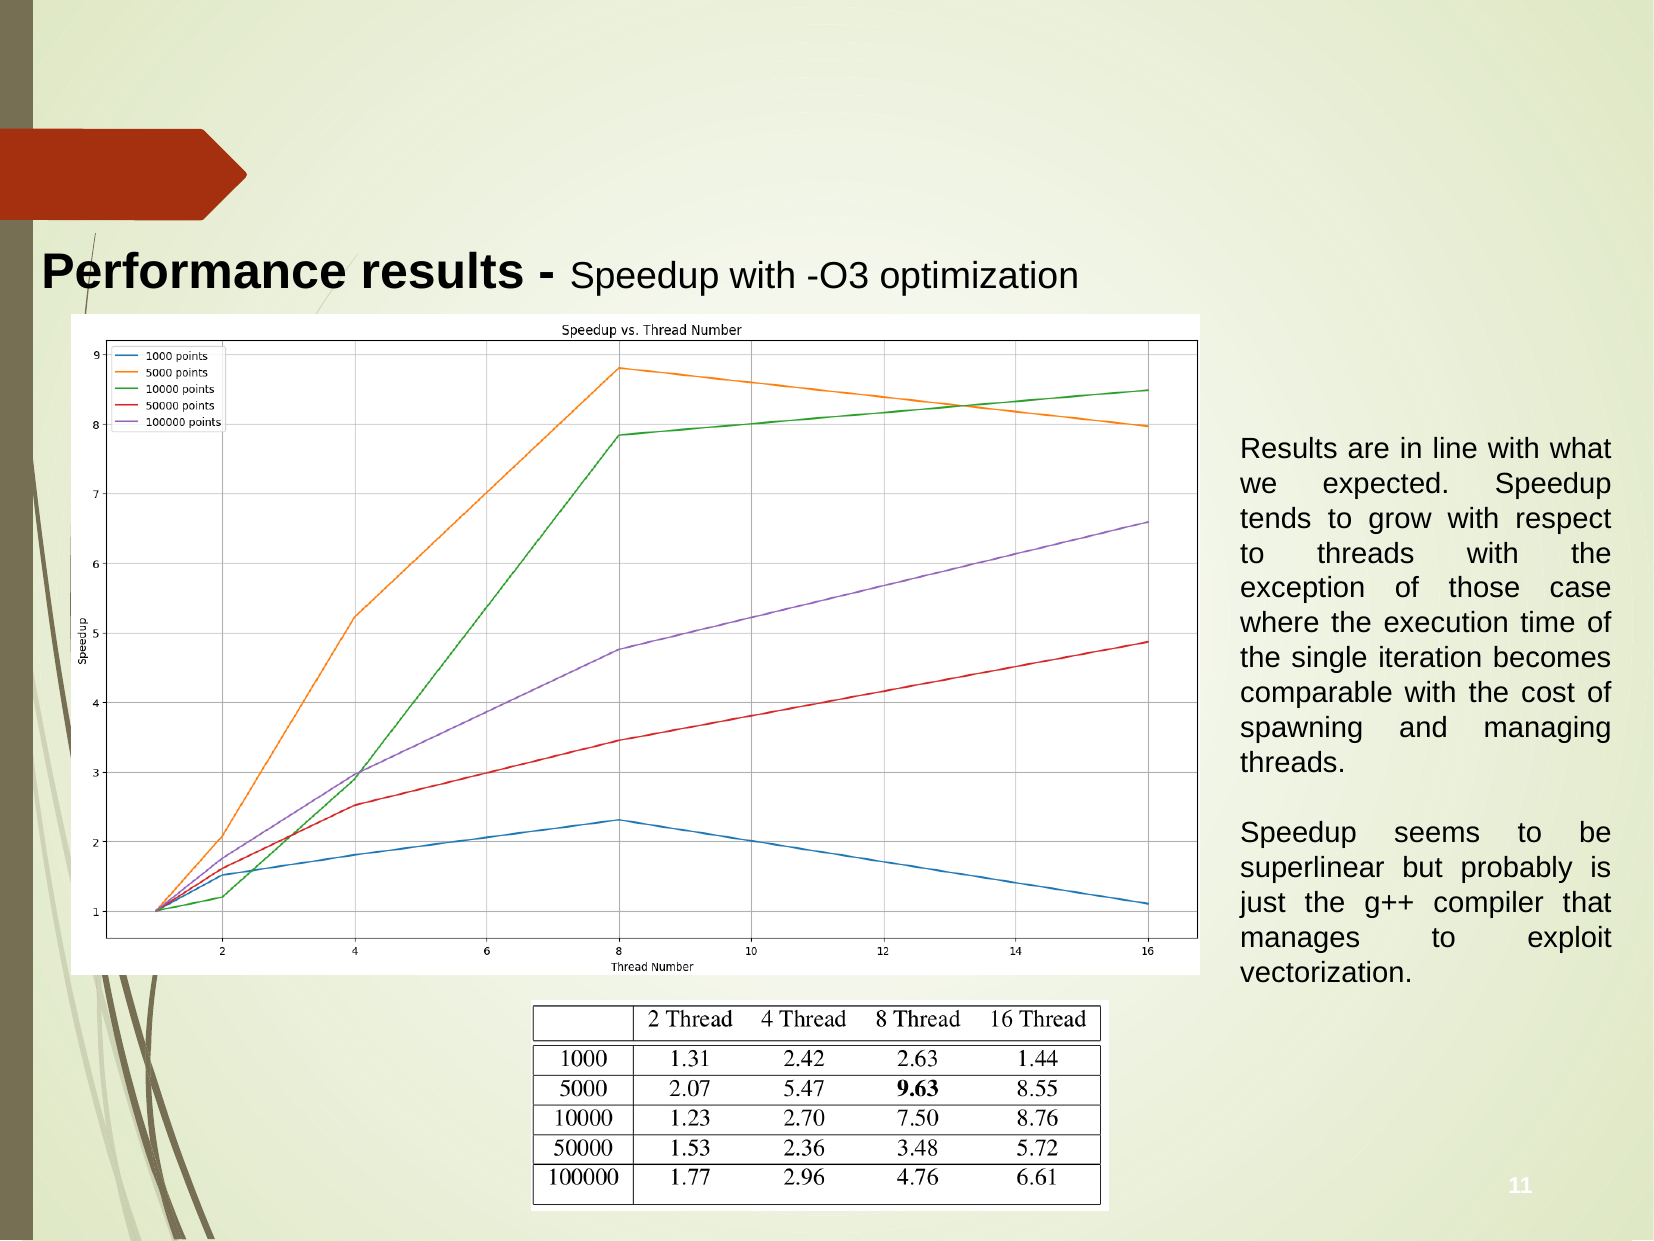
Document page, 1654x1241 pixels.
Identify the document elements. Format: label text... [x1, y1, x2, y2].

picture [531, 1000, 1109, 1211]
text_box Performance results - Speedup with -O3 optimization [41, 208, 1093, 289]
picture [71, 314, 1200, 975]
text_box 11 [1505, 1160, 1536, 1208]
text_box Results are in line with what we expected. Speedup tends to grow with respect to threads with the exception of those case where the execution time of the single iteration becomes comparable with the cost of spawning and managing threads. Speedup seems to be superlinear but probably is just the g++ compiler that manages to exploit vectorization. [1240, 206, 1613, 1211]
